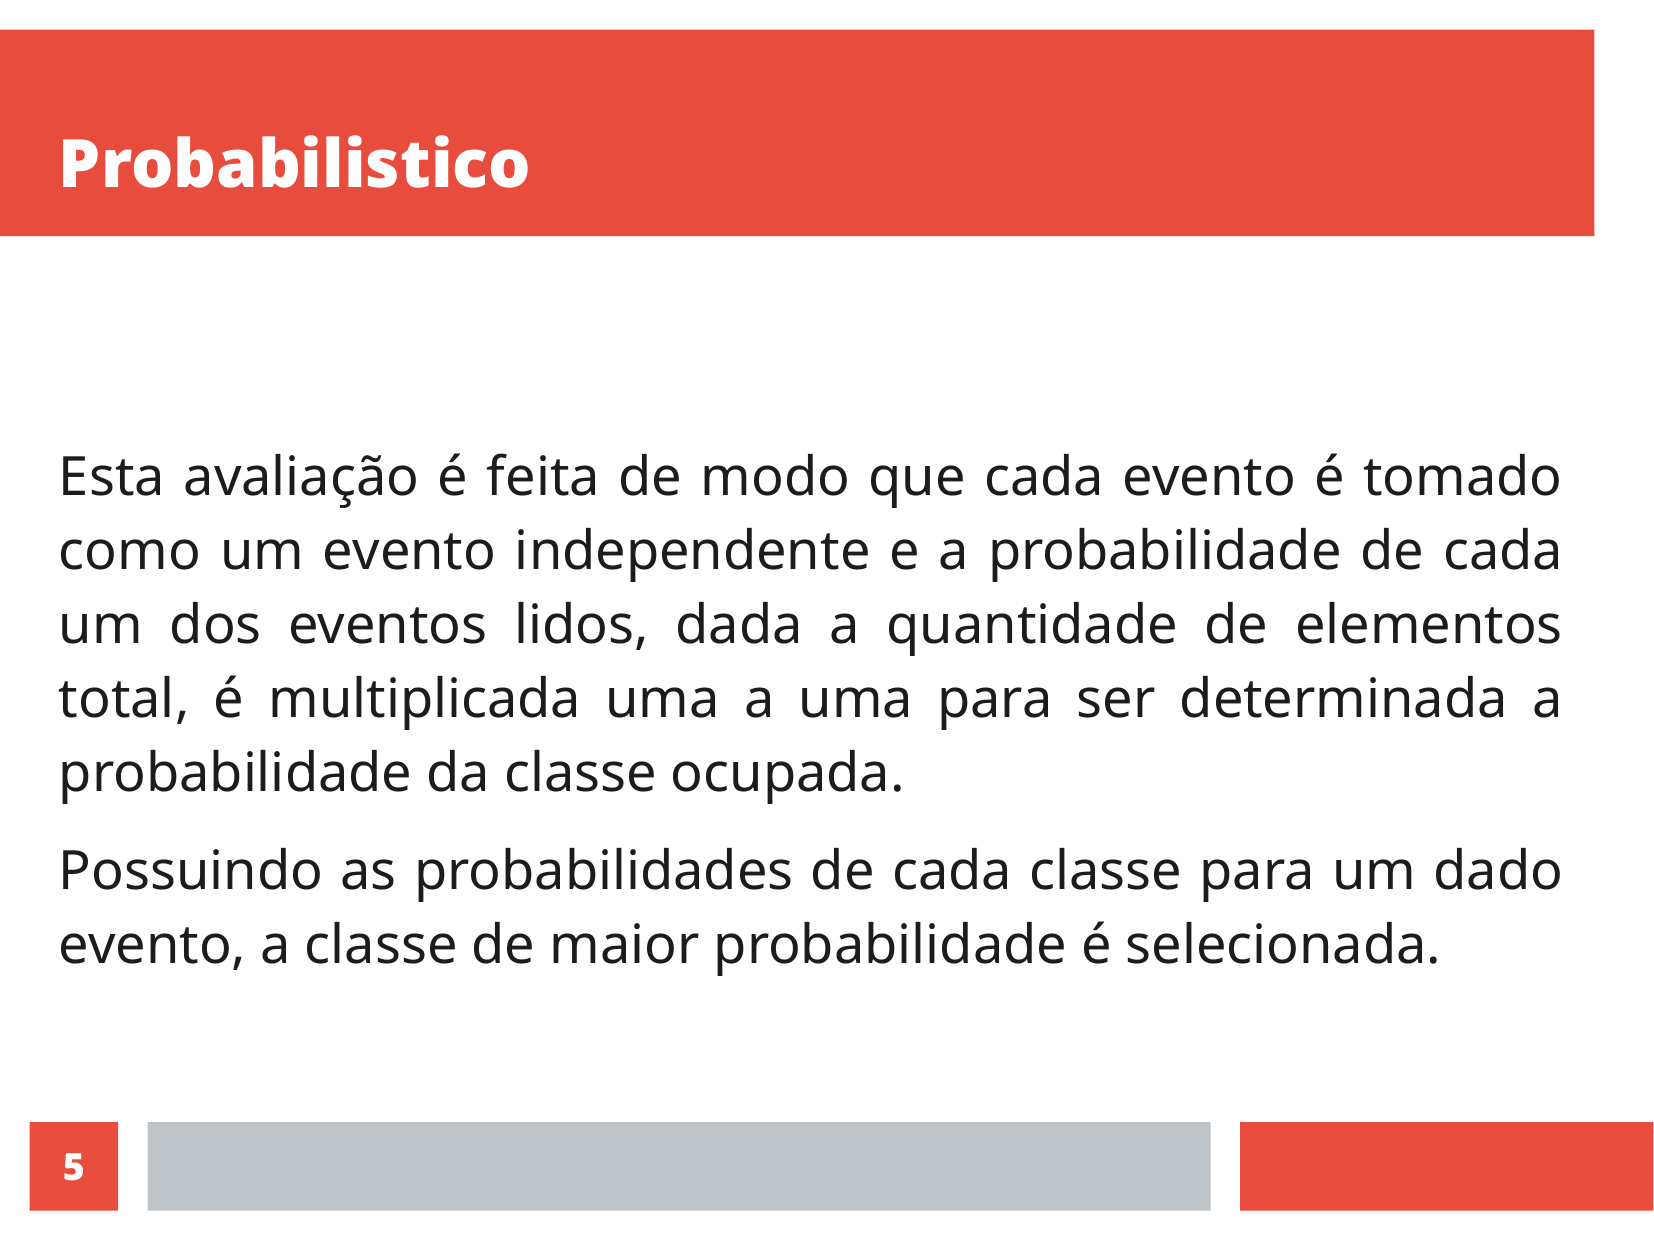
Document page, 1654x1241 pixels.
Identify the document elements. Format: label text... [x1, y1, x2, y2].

list Esta avaliação é feita de modo que cada evento é tomado como um evento independente e a probabilidade de cada um dos eventos lidos, dada a quantidade de elementos total, é multiplicada uma a uma para ser determinada a probabilidade da classe ocupada. Possuindo as probabilidades de cada classe para um dado evento, a classe de maior probabilidade é selecionada. [59, 324, 1565, 1093]
title Probabilistico [59, 59, 1595, 207]
